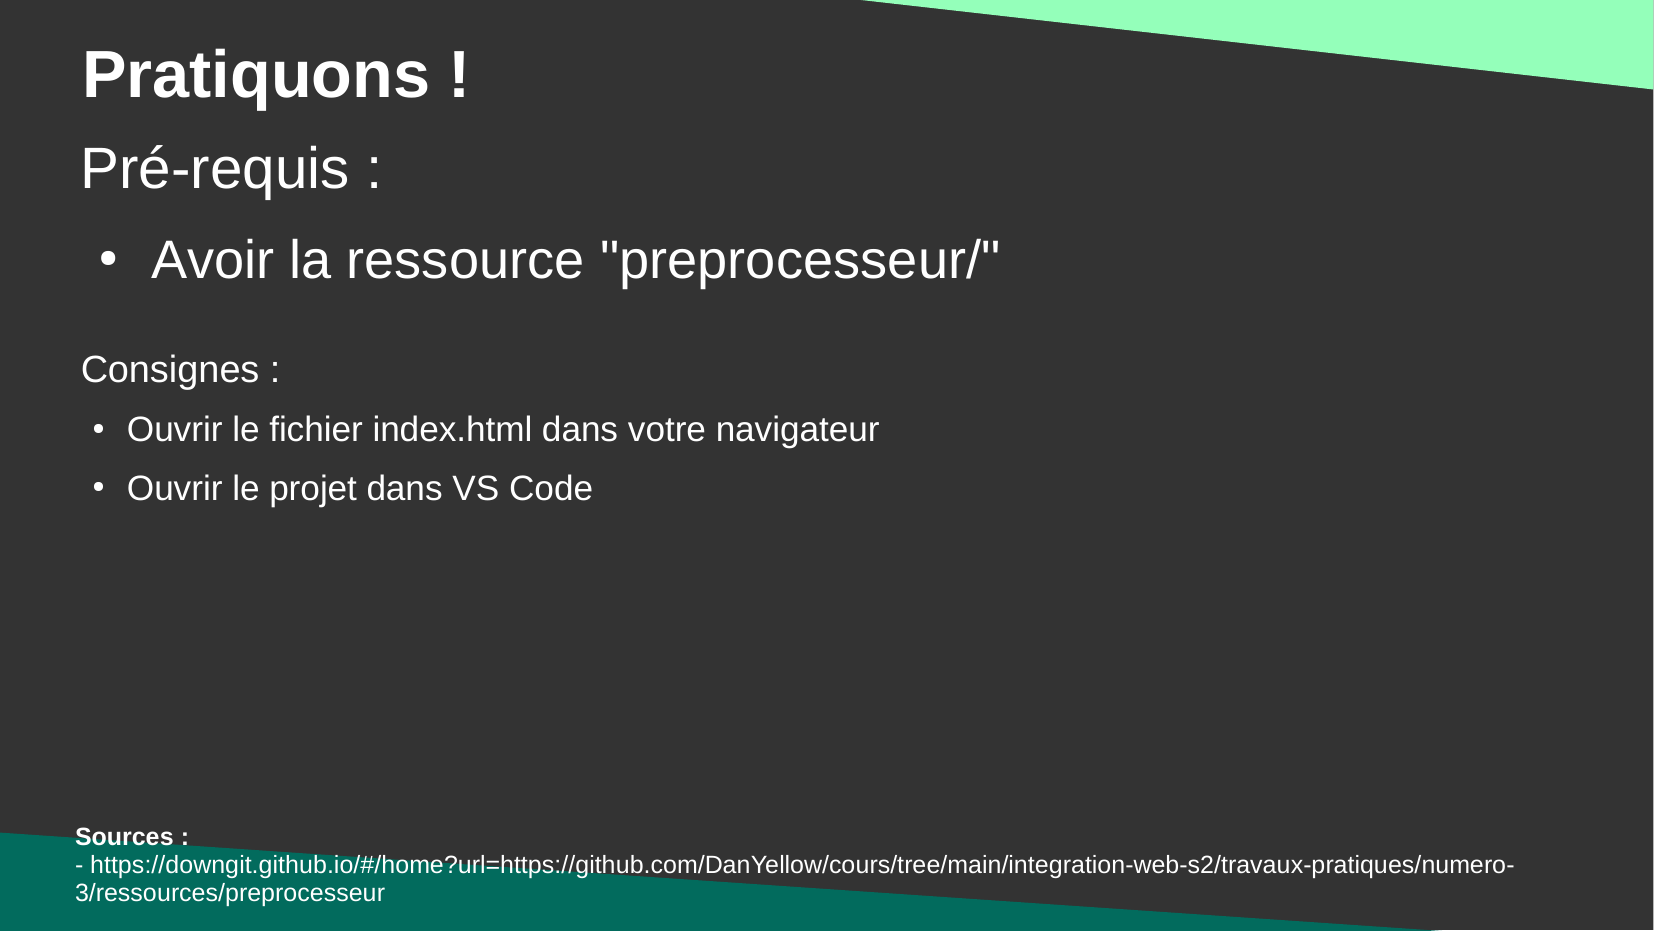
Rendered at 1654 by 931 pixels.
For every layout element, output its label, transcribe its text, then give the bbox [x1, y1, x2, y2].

text_box Sources : - https://downgit.github.io/#/home?url=https://github.com/DanYellow/cours/tree/main/integration-web-s2/travaux-pratiques/numero-3/ressources/preprocesseur [60, 814, 1546, 914]
list Consignes : Ouvrir le fichier index.html dans votre navigateur Ouvrir le projet dans VS Code [80, 348, 1620, 508]
list Pré-requis : Avoir la ressource "preprocesseur/" [80, 135, 1620, 296]
text_box [860, 0, 1654, 90]
title Pratiquons ! [82, 37, 1571, 114]
